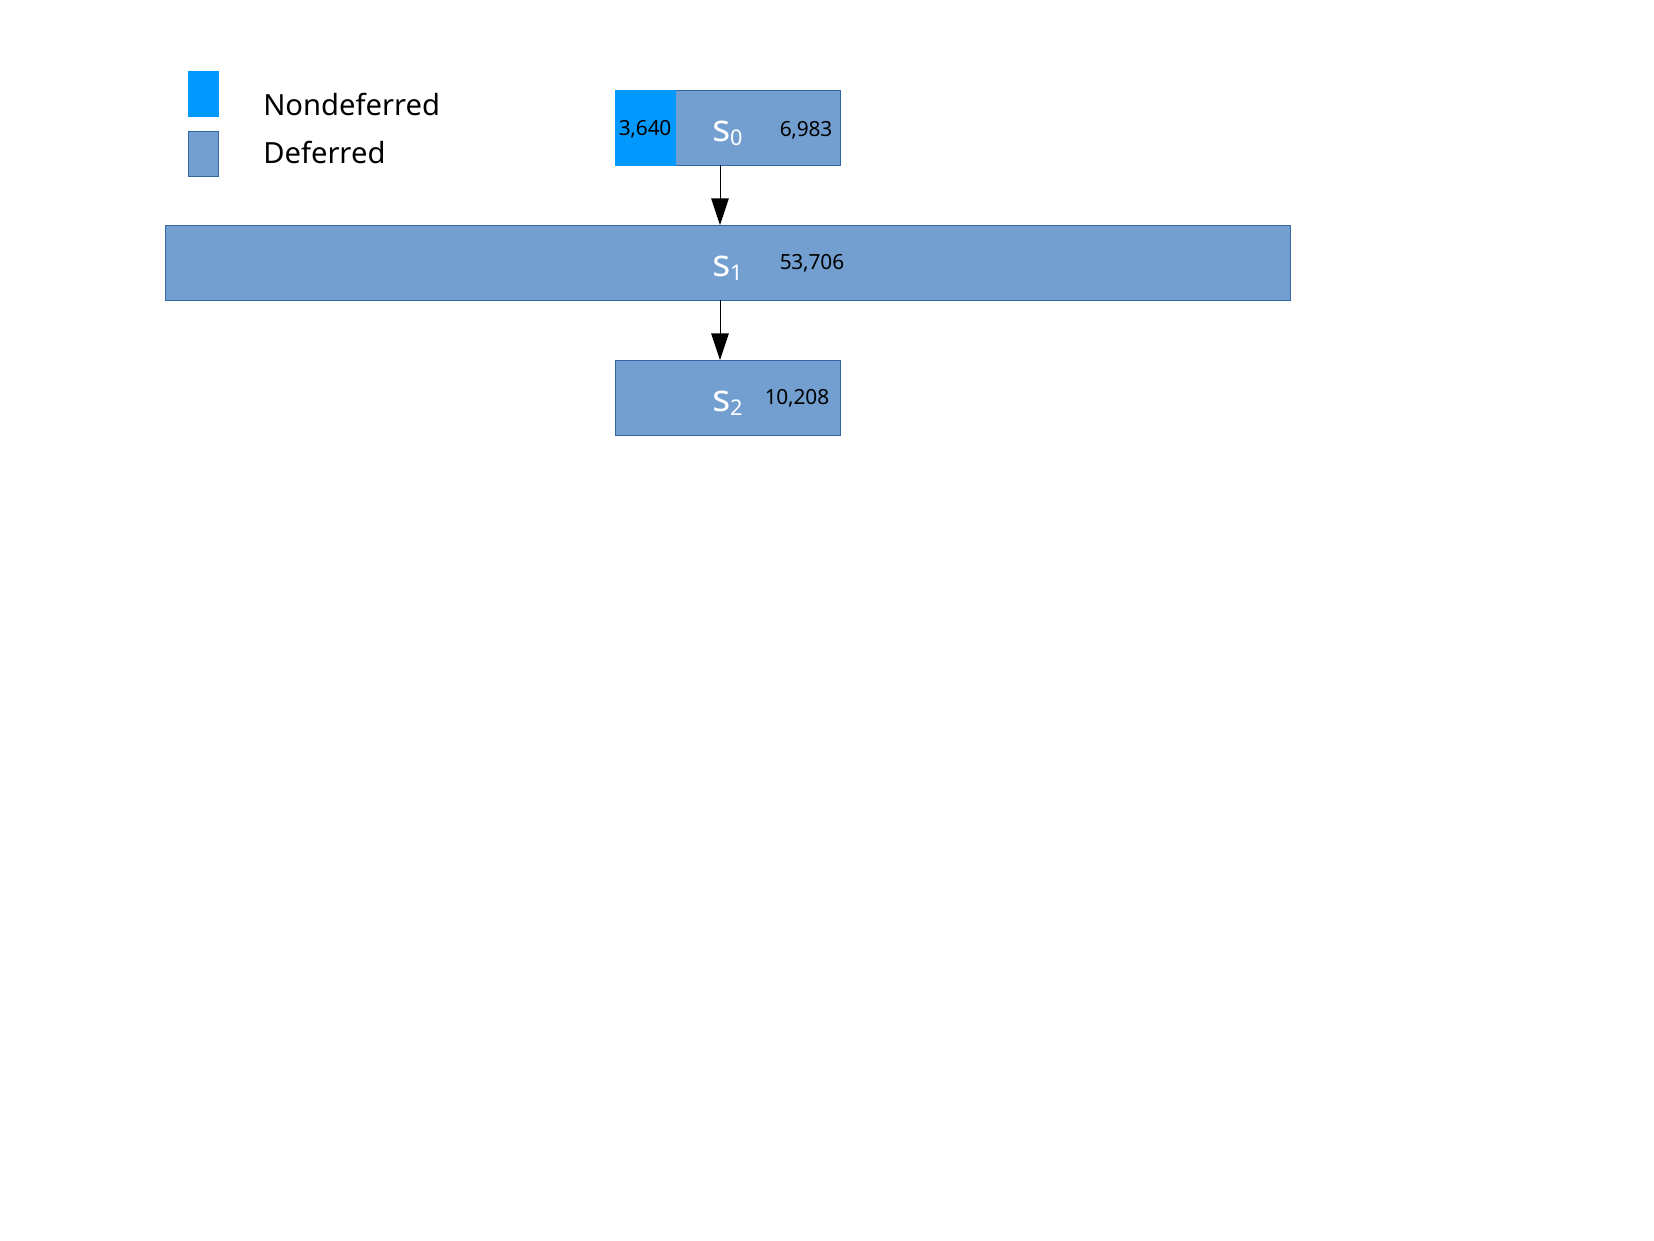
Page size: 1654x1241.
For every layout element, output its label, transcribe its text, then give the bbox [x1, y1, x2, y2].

text_box s2 [615, 360, 841, 436]
text_box s0 [676, 90, 841, 166]
text_box 3,640 [615, 90, 676, 166]
text_box s1 [165, 225, 1291, 301]
text_box Deferred [248, 124, 459, 180]
text_box 53,706 [765, 240, 901, 283]
text_box 10,208 [750, 375, 886, 418]
text_box [188, 71, 219, 117]
text_box [188, 131, 219, 177]
text_box 6,983 [765, 106, 856, 150]
text_box Nondeferred [248, 77, 459, 124]
